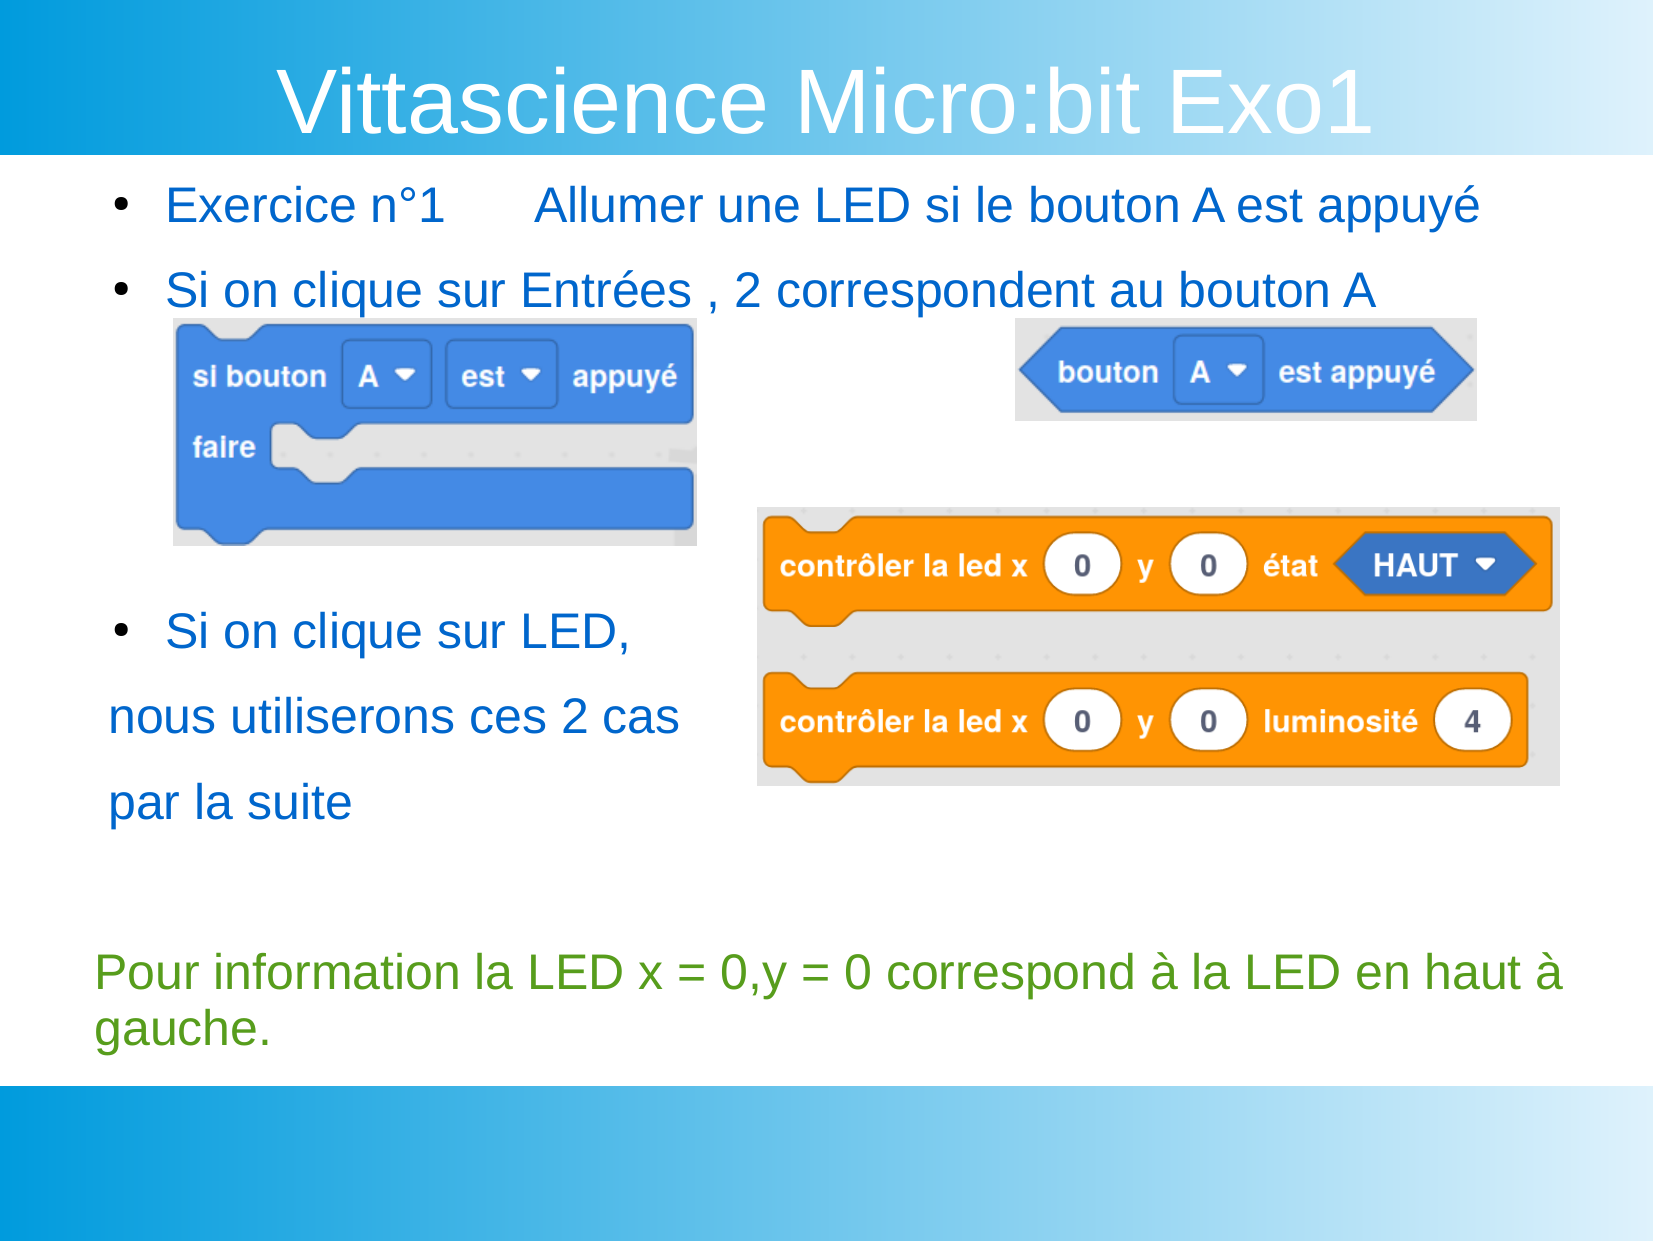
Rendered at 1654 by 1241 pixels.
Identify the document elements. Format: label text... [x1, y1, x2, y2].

picture [757, 507, 1560, 786]
picture [173, 318, 697, 546]
title Vittascience Micro:bit Exo1 [82, 49, 1571, 155]
picture [1015, 318, 1477, 421]
list Exercice n°1 Allumer une LED si le bouton A est appuyé Si on clique sur Entrées , 2 correspondent au bouton A Si on clique sur LED, nous utiliserons ces 2 cas par la suite Pour information la LED x = 0,y = 0 correspond à la LED en haut à gauche. [94, 177, 1583, 260]
